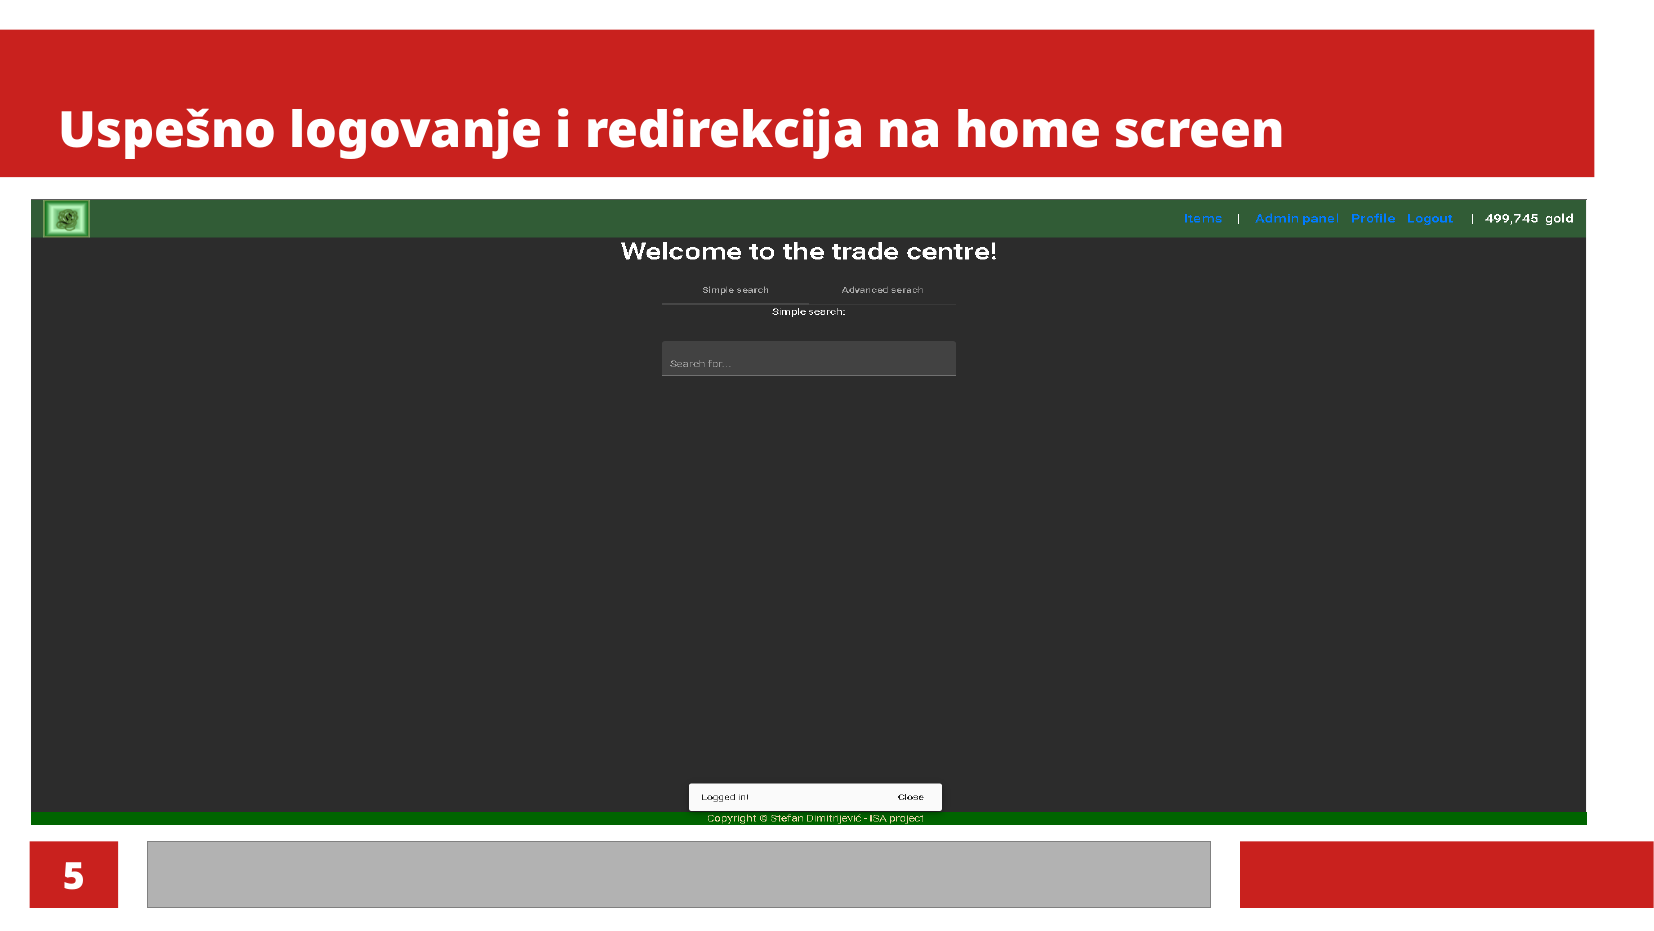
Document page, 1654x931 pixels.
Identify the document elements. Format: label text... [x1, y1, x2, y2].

title Uspešno logovanje i redirekcija na home screen [59, 44, 1595, 163]
picture [31, 199, 1587, 825]
